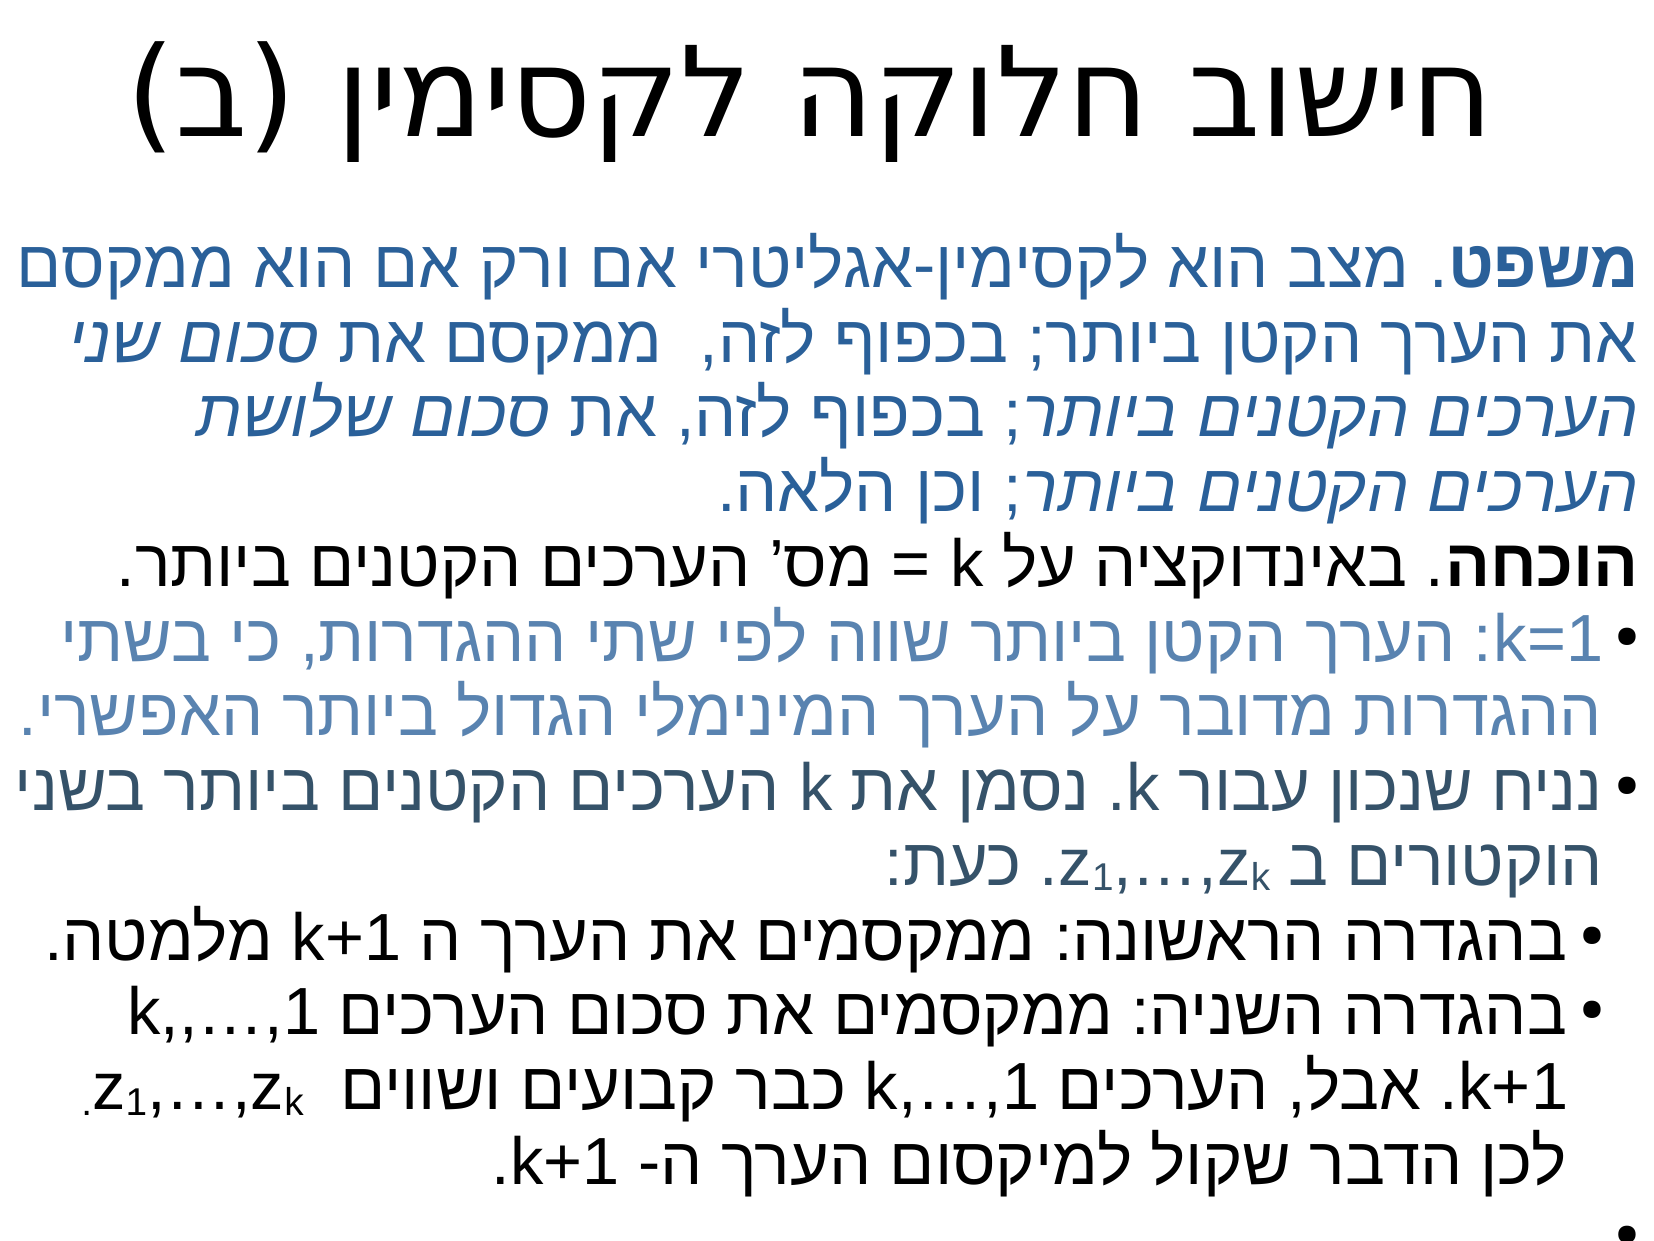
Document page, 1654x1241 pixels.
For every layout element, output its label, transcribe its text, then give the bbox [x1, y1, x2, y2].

title חישוב חלוקה לקסימין (ב) [0, 7, 1654, 166]
text_box משפט. מצב הוא לקסימין-אגליטרי אם ורק אם הוא ממקסם את הערך הקטן ביותר; בכפוף לזה, ממקסם את סכום שני הערכים הקטנים ביותר; בכפוף לזה, את סכום שלושת הערכים הקטנים ביותר; וכן הלאה. הוכחה. באינדוקציה על k = מס’ הערכים הקטנים ביותר. k=1: הערך הקטן ביותר שווה לפי שתי ההגדרות, כי בשתי ההגדרות מדובר על הערך המינימלי הגדול ביותר האפשרי. נניח שנכון עבור k. נסמן את k הערכים הקטנים ביותר בשני הוקטורים ב z1,…,zk. כעת: בהגדרה הראשונה: ממקסמים את הערך ה k+1 מלמטה. בהגדרה השניה: ממקסמים את סכום הערכים 1,…,k, k+1. אבל, הערכים 1,…,k כבר קבועים ושווים z1,…,zk. לכן הדבר שקול למיקסום הערך ה- k+1. [0, 219, 1654, 1241]
